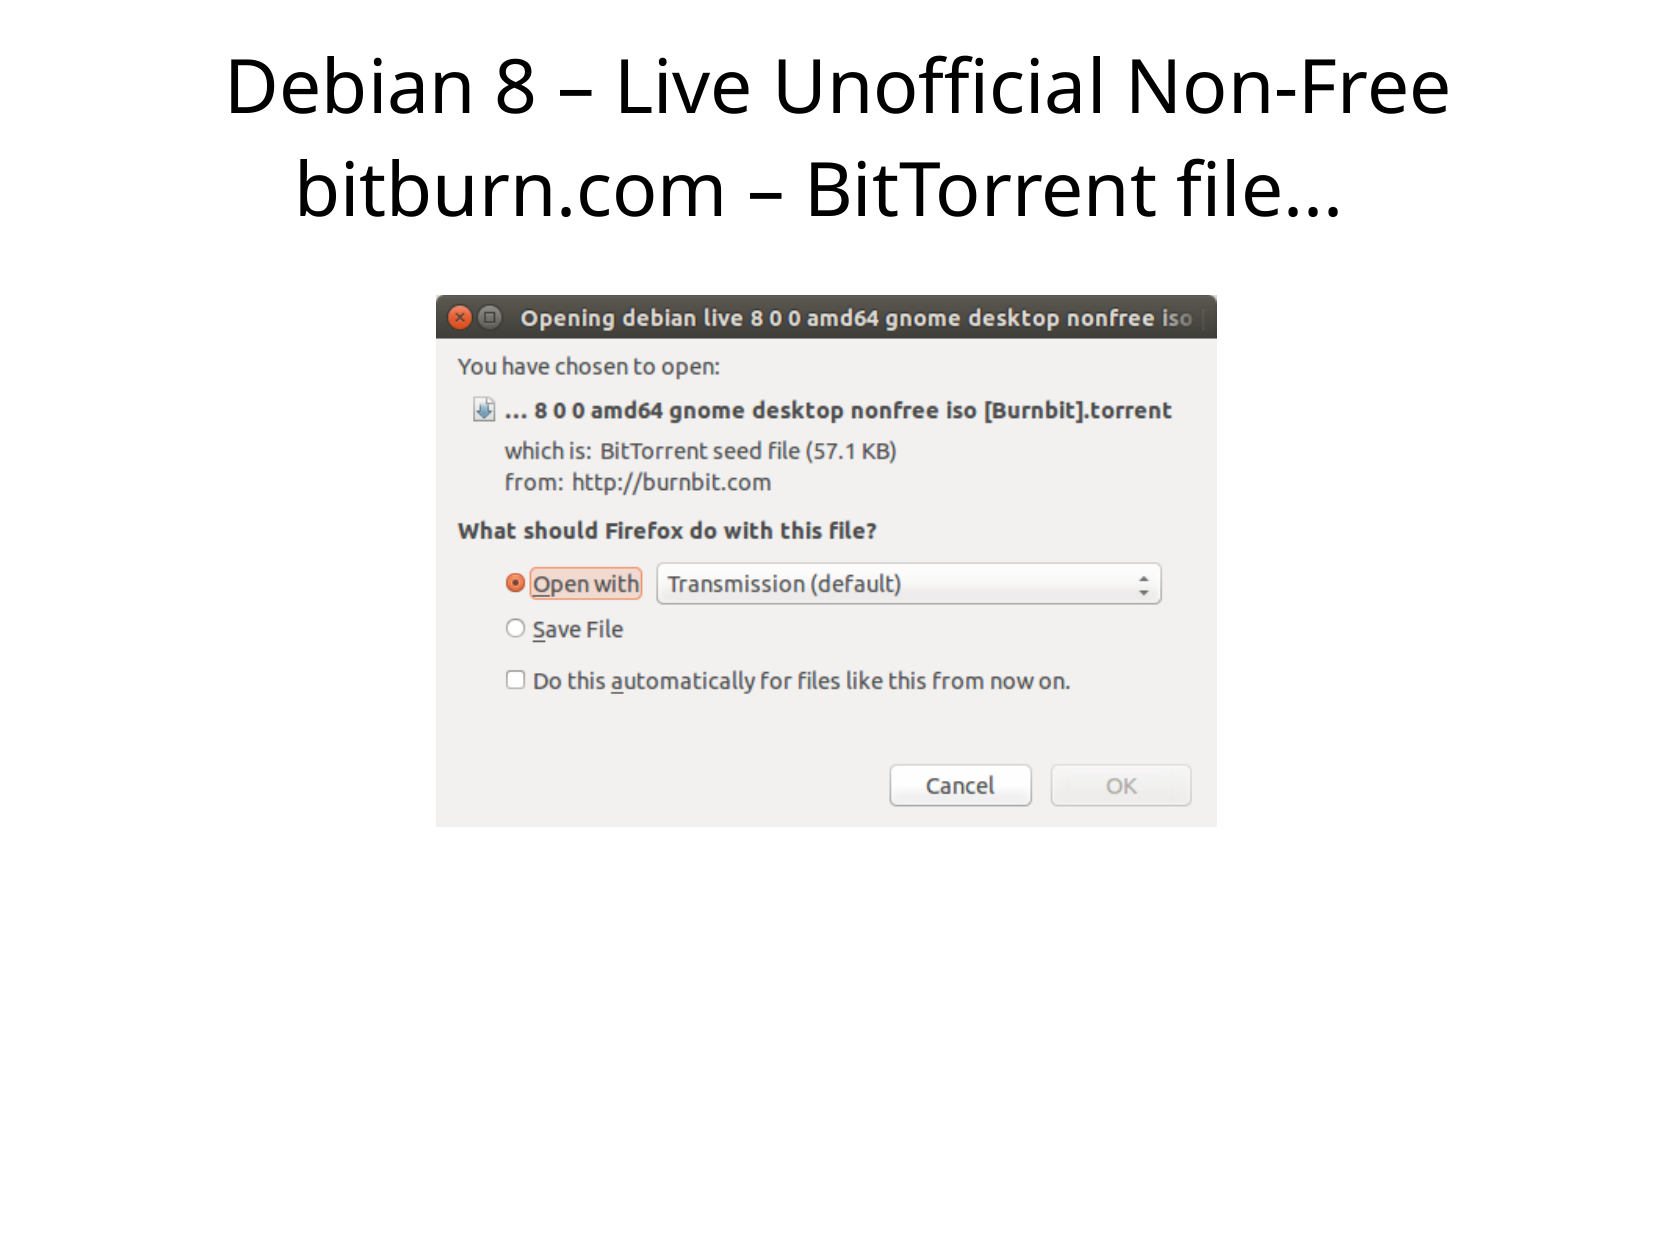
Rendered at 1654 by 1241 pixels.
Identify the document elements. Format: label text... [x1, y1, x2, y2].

title Debian 8 – Live Unofficial Non-Free bitburn.com – BitTorrent file... [94, 53, 1583, 219]
picture [436, 295, 1217, 827]
